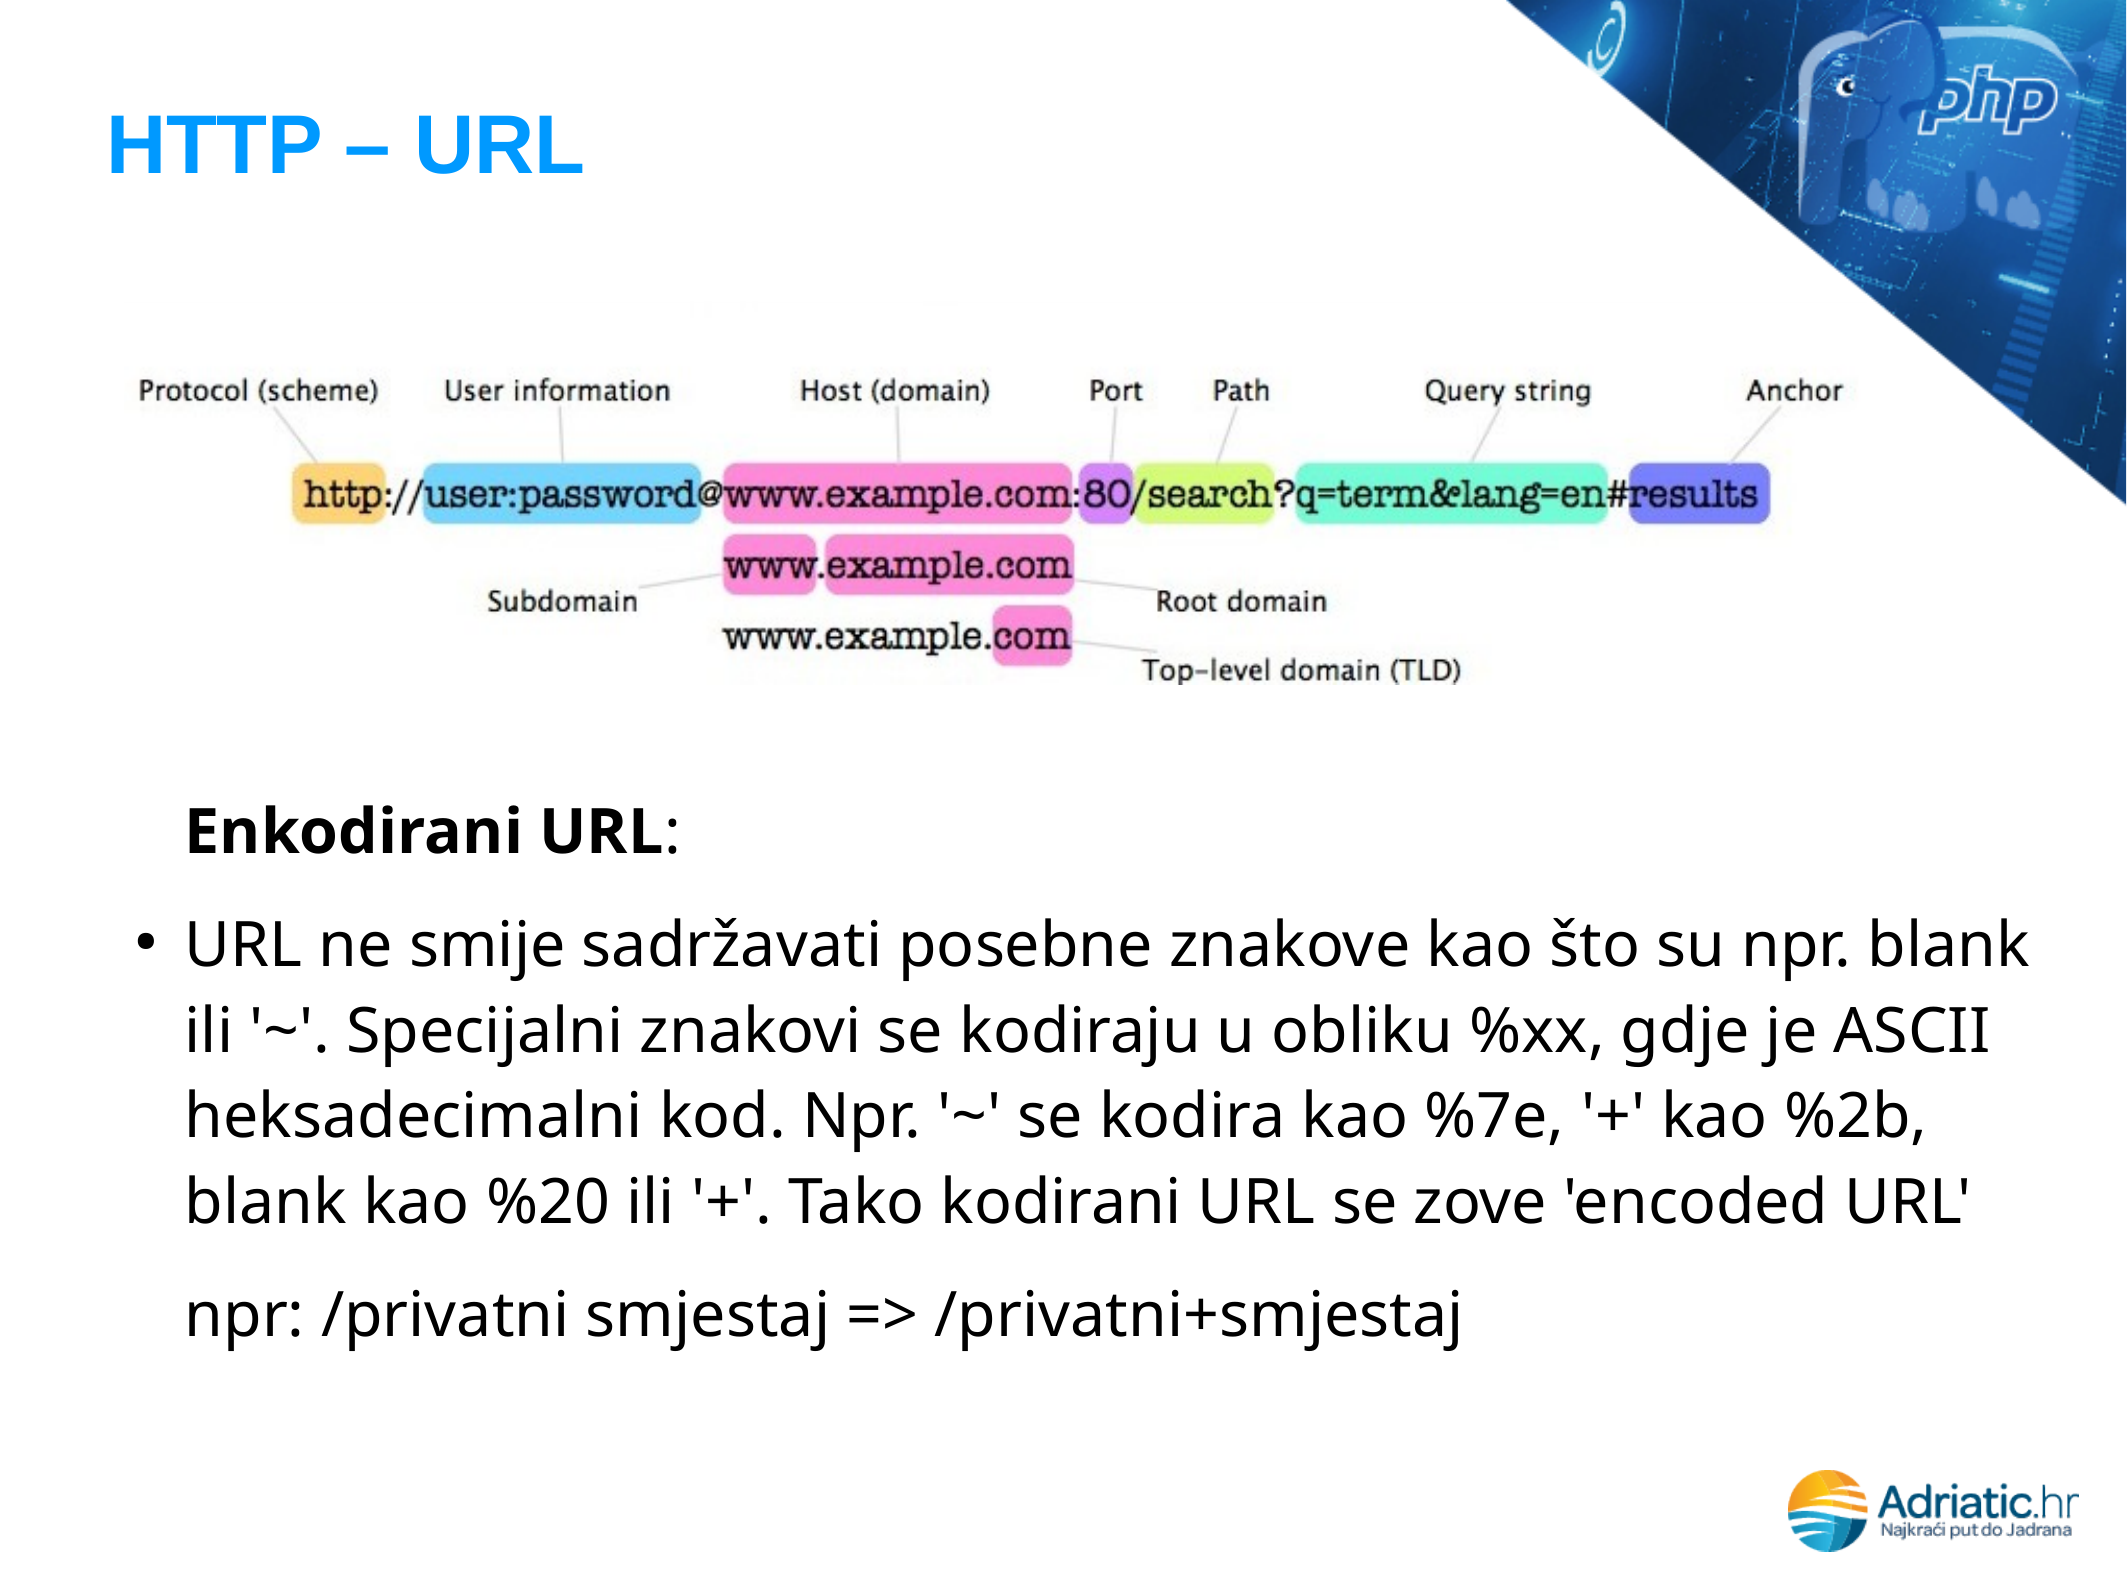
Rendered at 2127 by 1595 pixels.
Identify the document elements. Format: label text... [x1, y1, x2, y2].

list Enkodirani URL: URL ne smije sadržavati posebne znakove kao što su npr. blank ili '~'. Specijalni znakovi se kodiraju u obliku %xx, gdje je ASCII heksadecimalni kod. Npr. '~' se kodira kao %7e, '+' kao %2b, blank kao %20 ili '+'. Tako kodirani URL se zove 'encoded URL' npr: /privatni smjestaj => /privatni+smjestaj [118, 673, 2032, 1477]
picture [1788, 1470, 2079, 1552]
picture [124, 0, 2127, 686]
title HTTP – URL [106, 70, 1630, 219]
